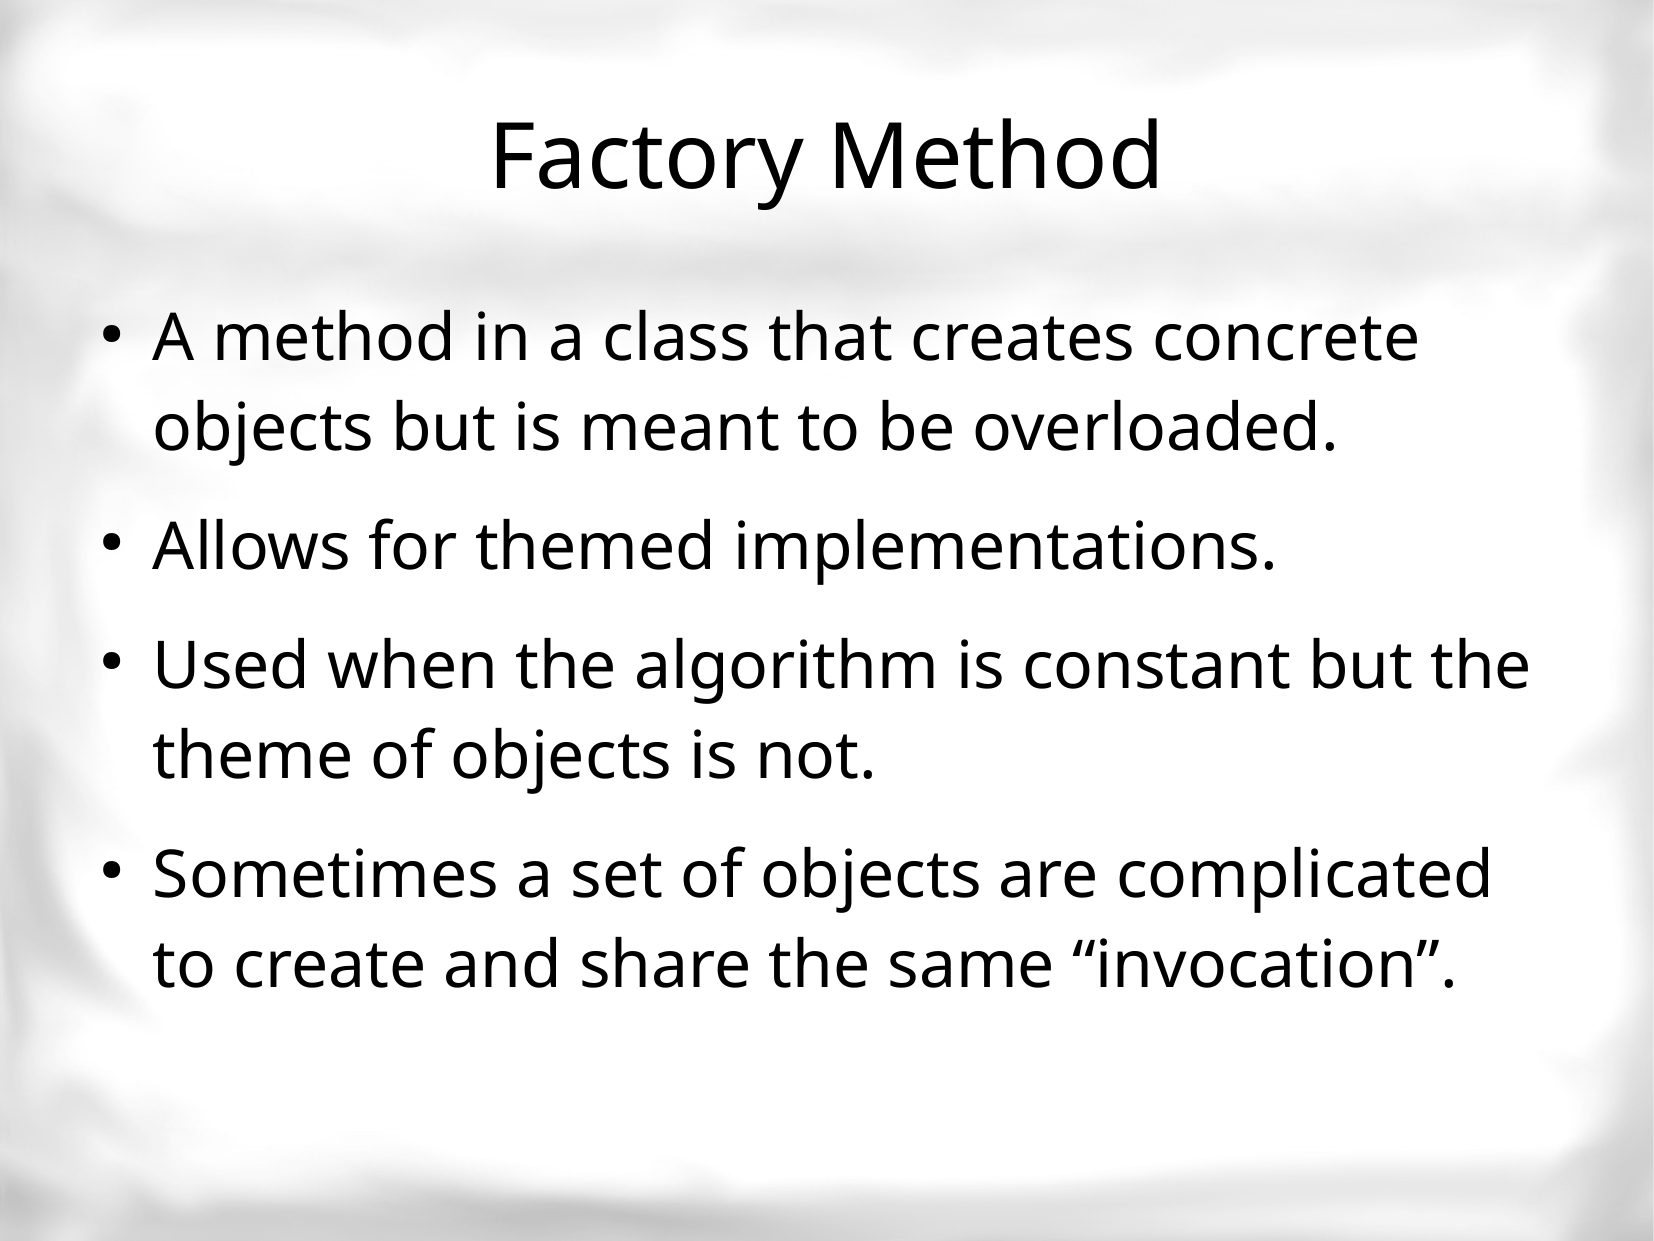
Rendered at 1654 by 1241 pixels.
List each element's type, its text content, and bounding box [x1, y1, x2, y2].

list A method in a class that creates concrete objects but is meant to be overloaded. Allows for themed implementations. Used when the algorithm is constant but the theme of objects is not. Sometimes a set of objects are complicated to create and share the same “invocation”. [82, 290, 1538, 1010]
picture [0, 0, 1654, 1241]
title Factory Method [82, 49, 1571, 257]
